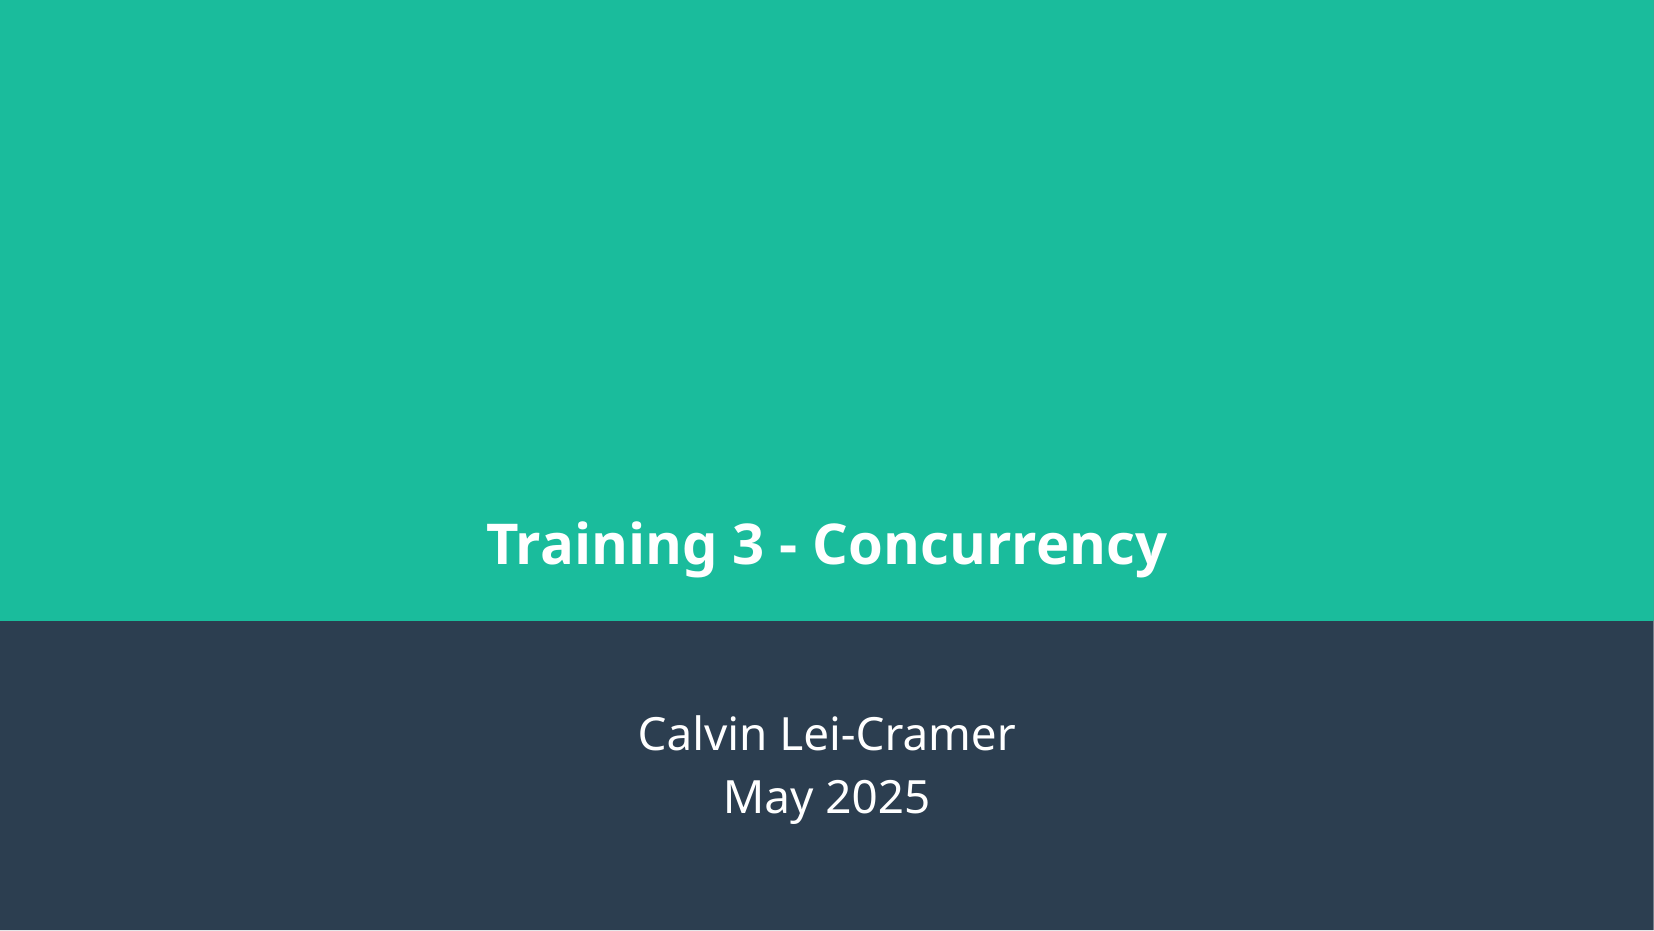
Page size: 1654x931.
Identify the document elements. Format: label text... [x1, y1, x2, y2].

subtitle Calvin Lei-Cramer May 2025 [59, 642, 1595, 886]
title Training 3 - Concurrency [59, 465, 1595, 583]
